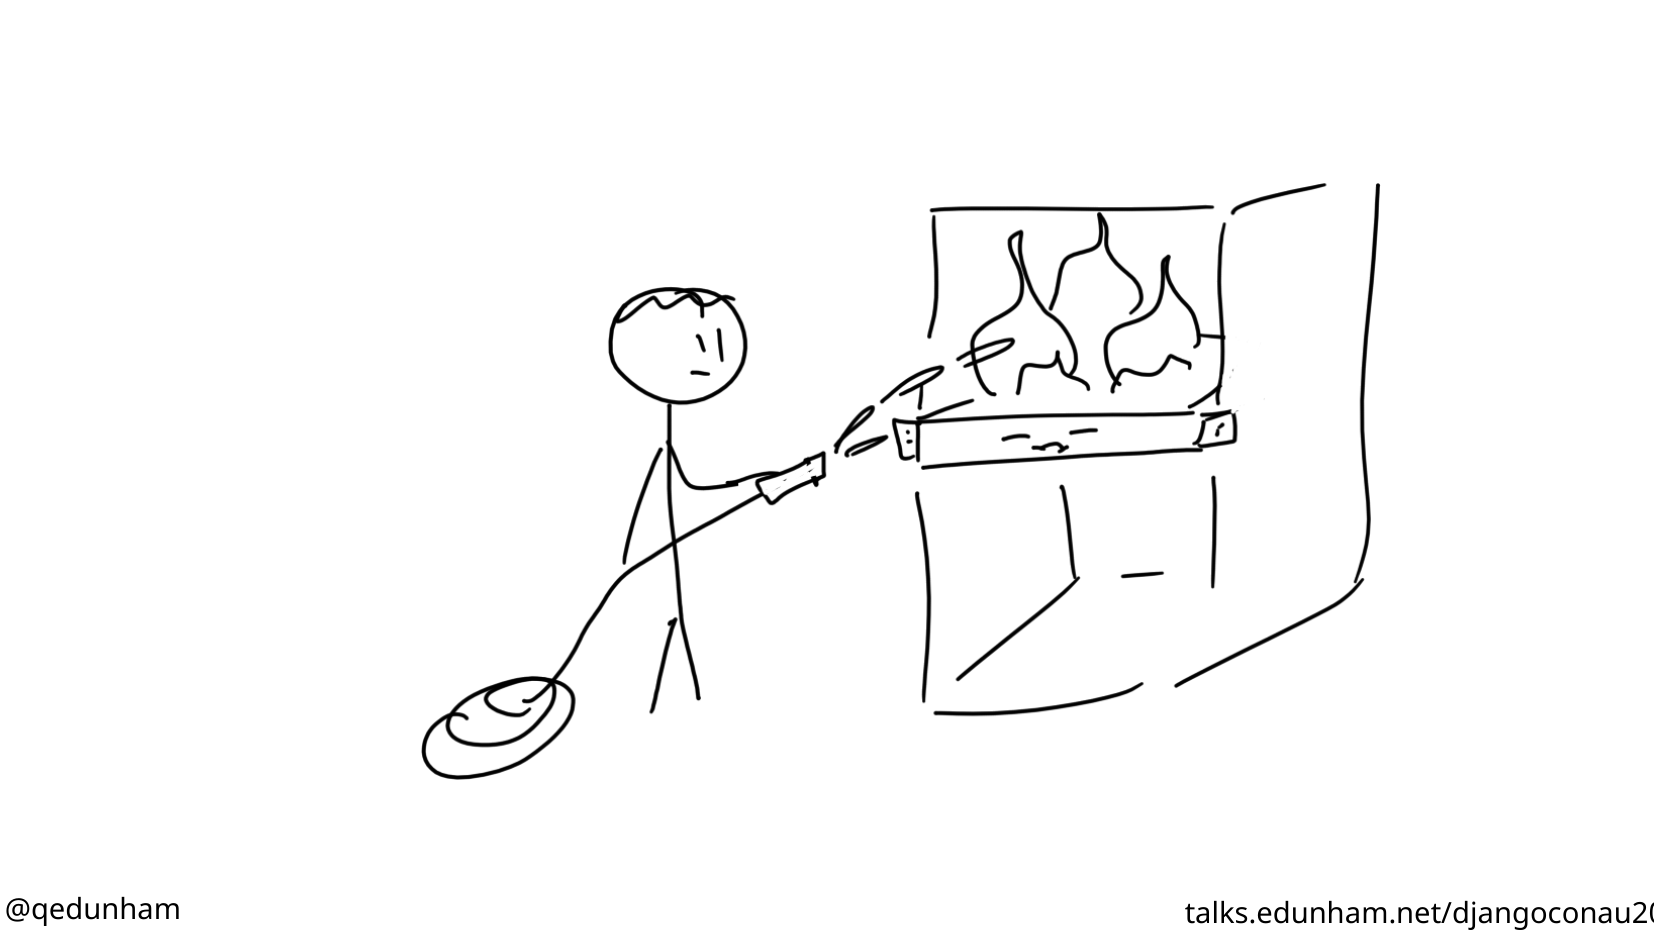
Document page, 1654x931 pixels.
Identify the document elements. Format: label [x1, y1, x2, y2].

picture [421, 183, 1381, 781]
